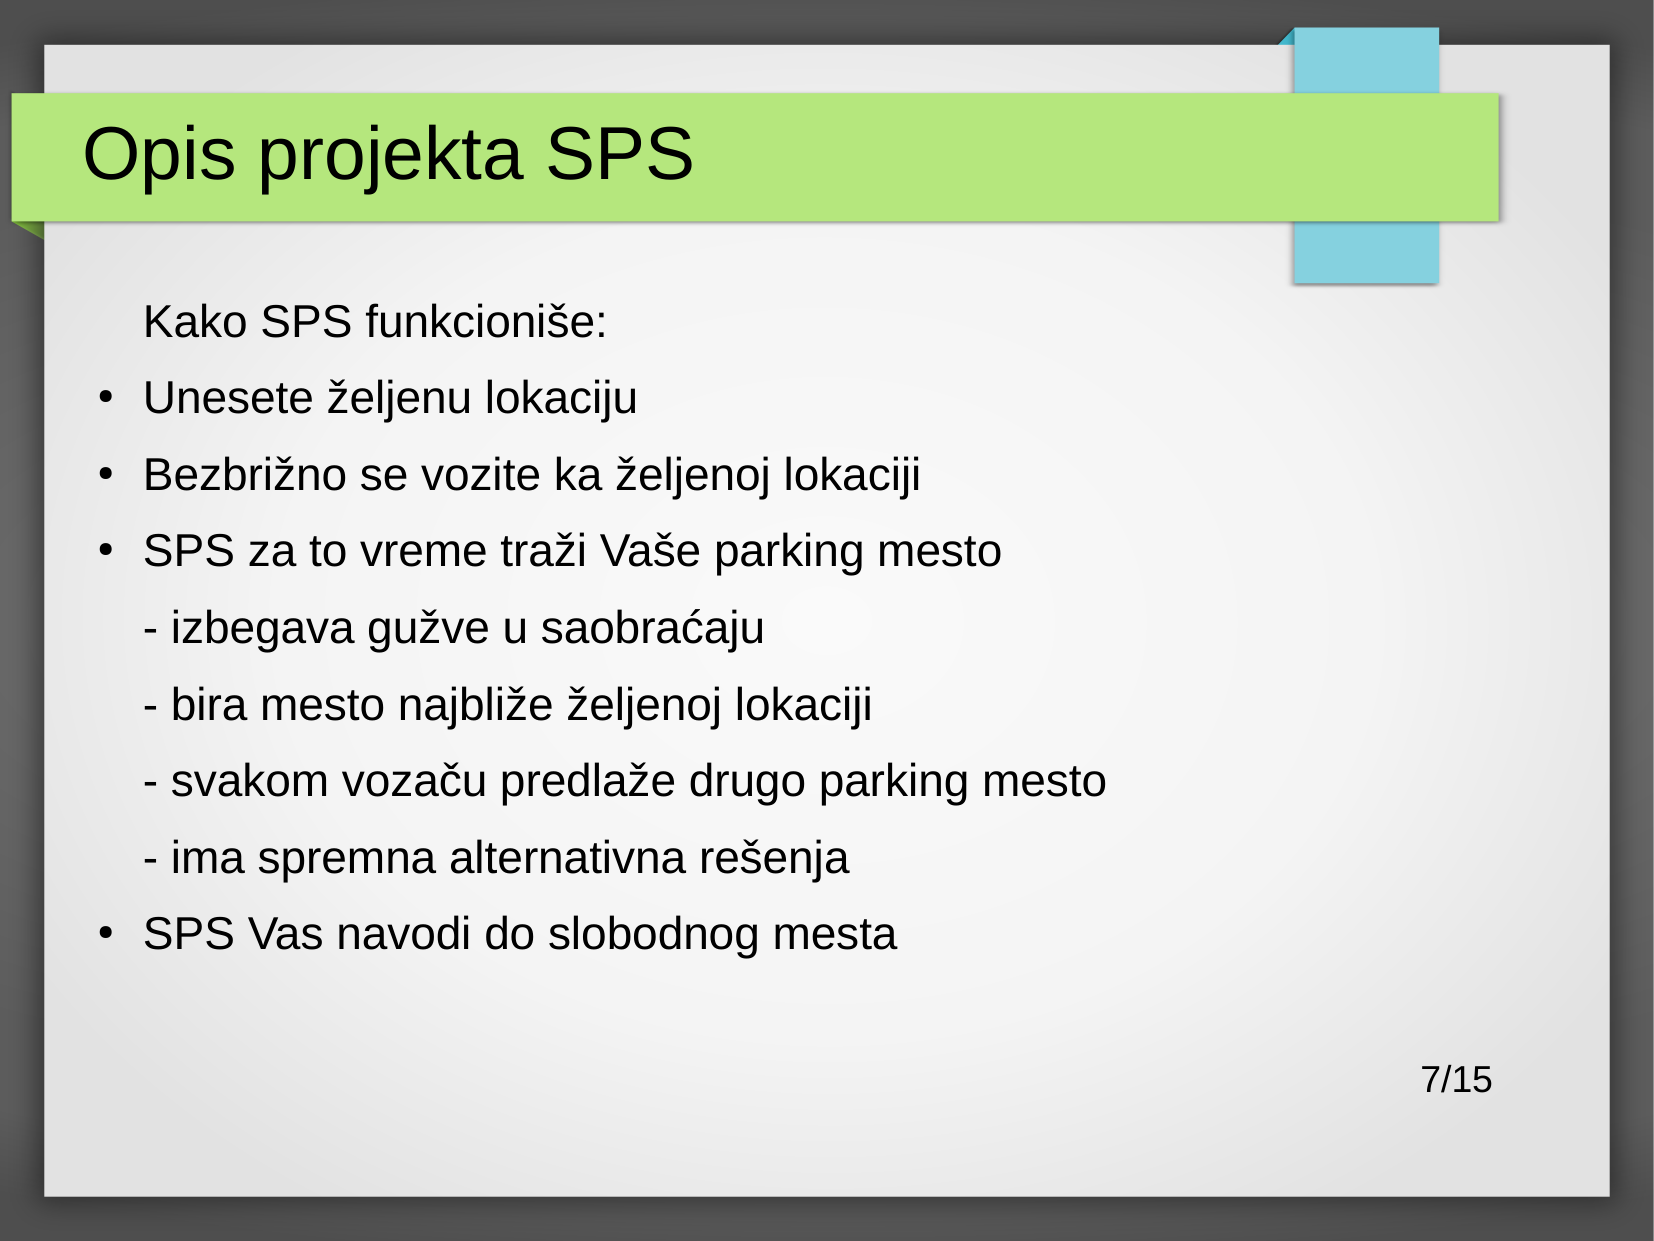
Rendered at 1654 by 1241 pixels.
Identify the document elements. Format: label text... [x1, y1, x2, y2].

title Opis projekta SPS [82, 94, 1264, 213]
text_box 7/15 [1405, 1051, 1534, 1132]
picture [0, 0, 1654, 1241]
list Kako SPS funkcioniše: Unesete željenu lokaciju Bezbrižno se vozite ka željenoj lokaciji SPS za to vreme traži Vaše parking mesto - izbegava gužve u saobraćaju - bira mesto najbliže željenoj lokaciji - svakom vozaču predlaže drugo parking mesto - ima spremna alternativna rešenja SPS Vas navodi do slobodnog mesta [82, 295, 1477, 969]
